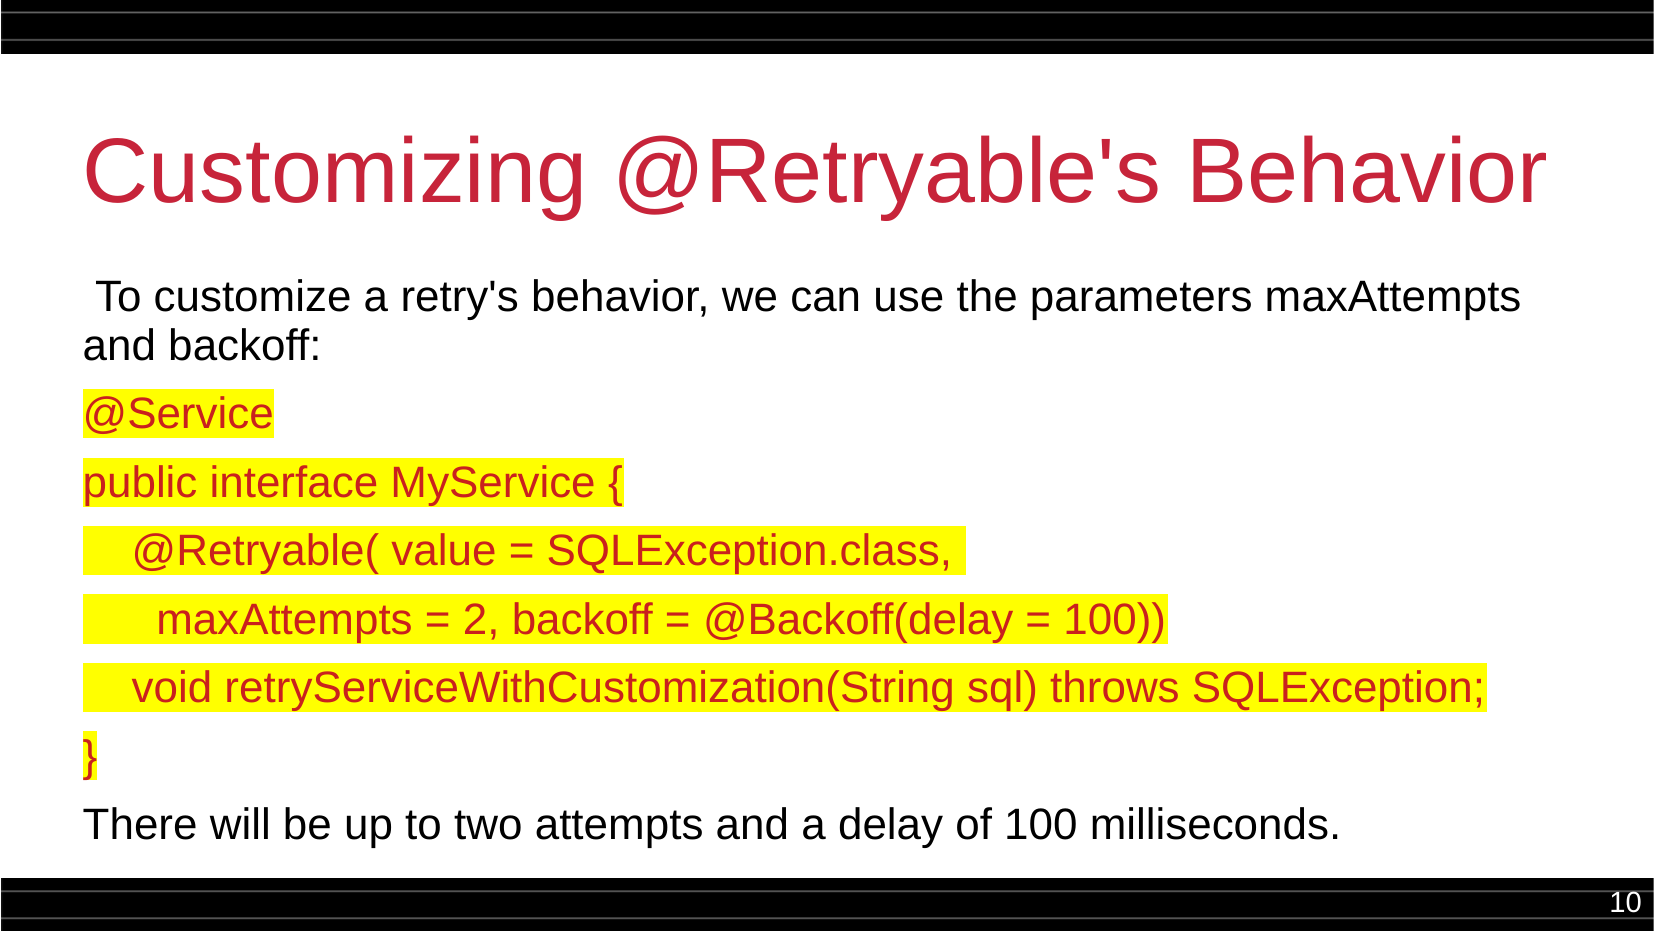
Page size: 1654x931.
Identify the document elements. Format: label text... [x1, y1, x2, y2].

title Customizing @Retryable's Behavior [82, 92, 1571, 249]
picture [1, 878, 1654, 931]
list To customize a retry's behavior, we can use the parameters maxAttempts and backoff: @Service public interface MyService { @Retryable( value = SQLException.class, maxAttempts = 2, backoff = @Backoff(delay = 100)) void retryServiceWithCustomization(String sql) throws SQLException; } There will be up to two attempts and a delay of 100 milliseconds. [82, 271, 1571, 851]
picture [1, 0, 1654, 54]
